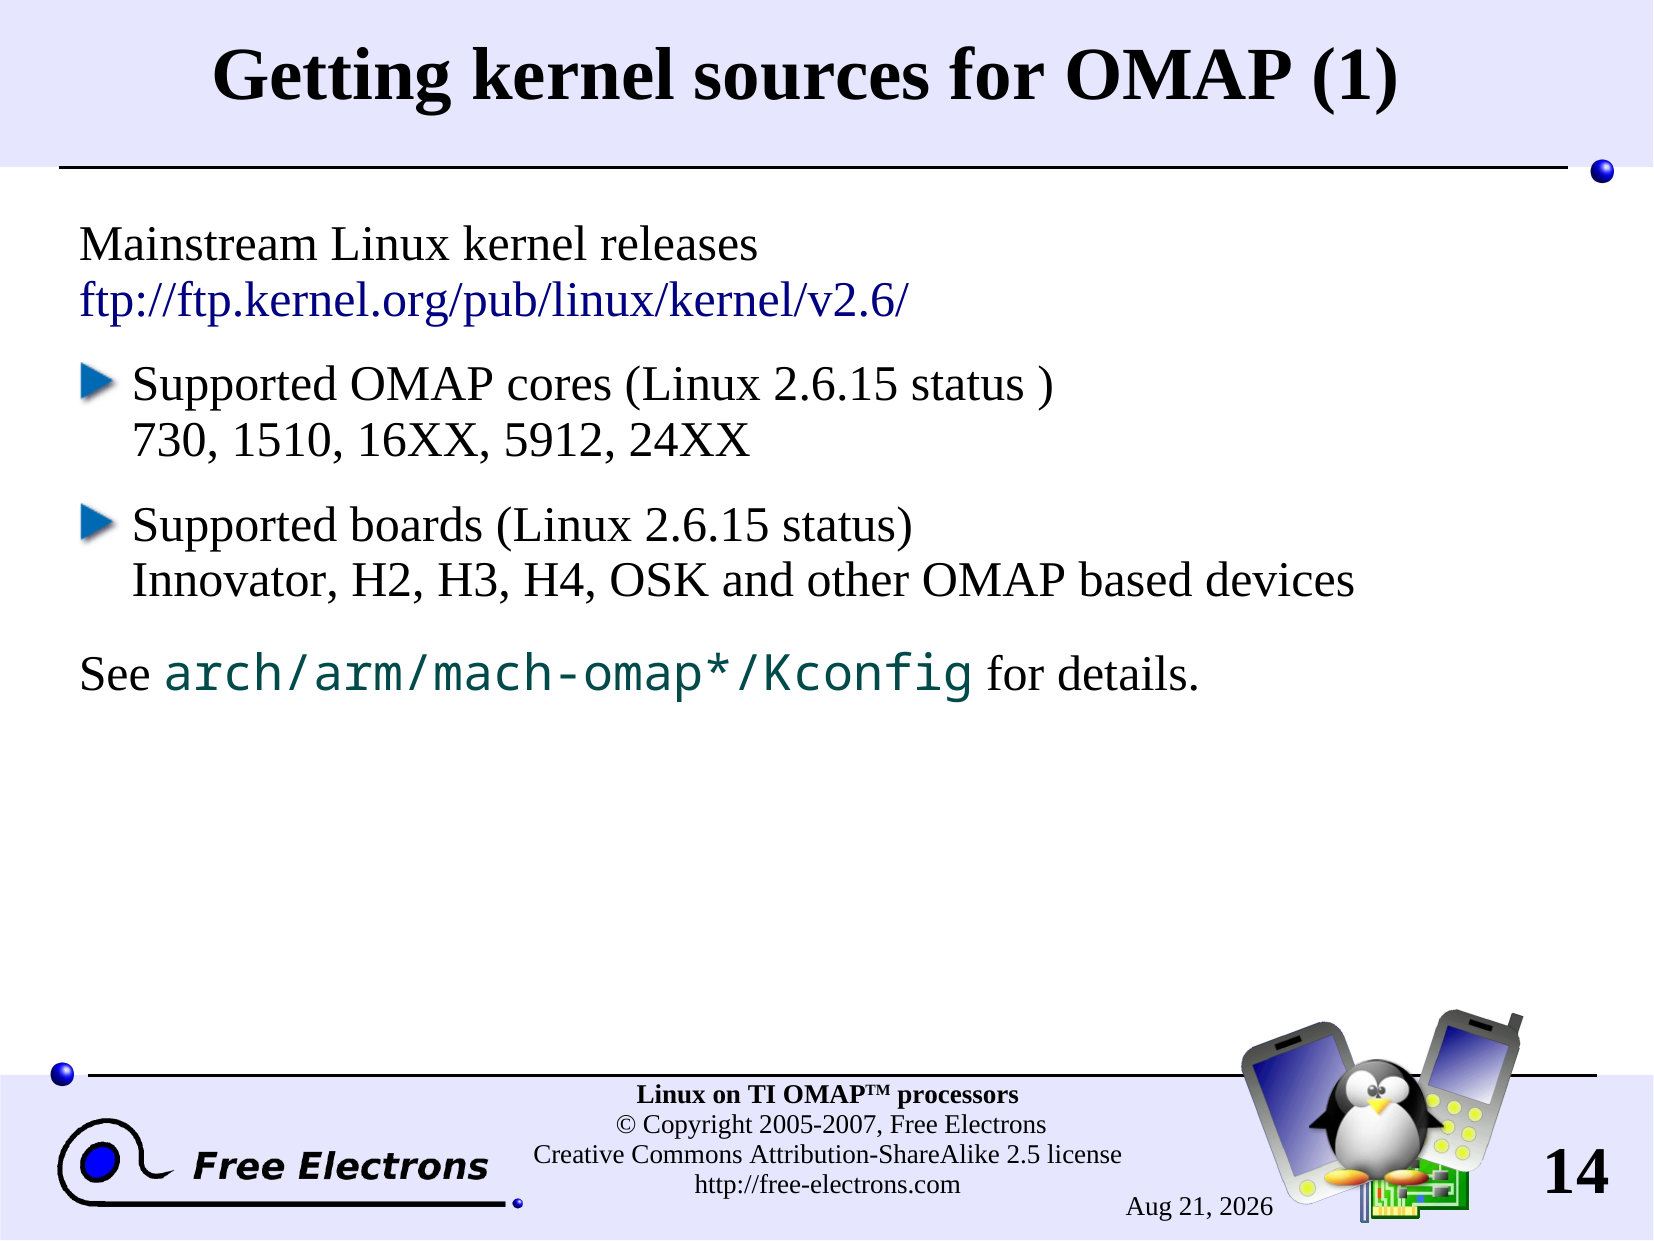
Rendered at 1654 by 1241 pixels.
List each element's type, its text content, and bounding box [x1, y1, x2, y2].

picture [1231, 1007, 1538, 1241]
list Mainstream Linux kernel releases ftp://ftp.kernel.org/pub/linux/kernel/v2.6/ Supported OMAP cores (Linux 2.6.15 status ) 730, 1510, 16XX, 5912, 24XX Supported boards (Linux 2.6.15 status) Innovator, H2, H3, H4, OSK and other OMAP based devices See arch/arm/mach-omap*/Kconfig for details. [60, 216, 1518, 1066]
title Getting kernel sources for OMAP (1) [60, 12, 1551, 138]
picture [50, 1107, 527, 1216]
